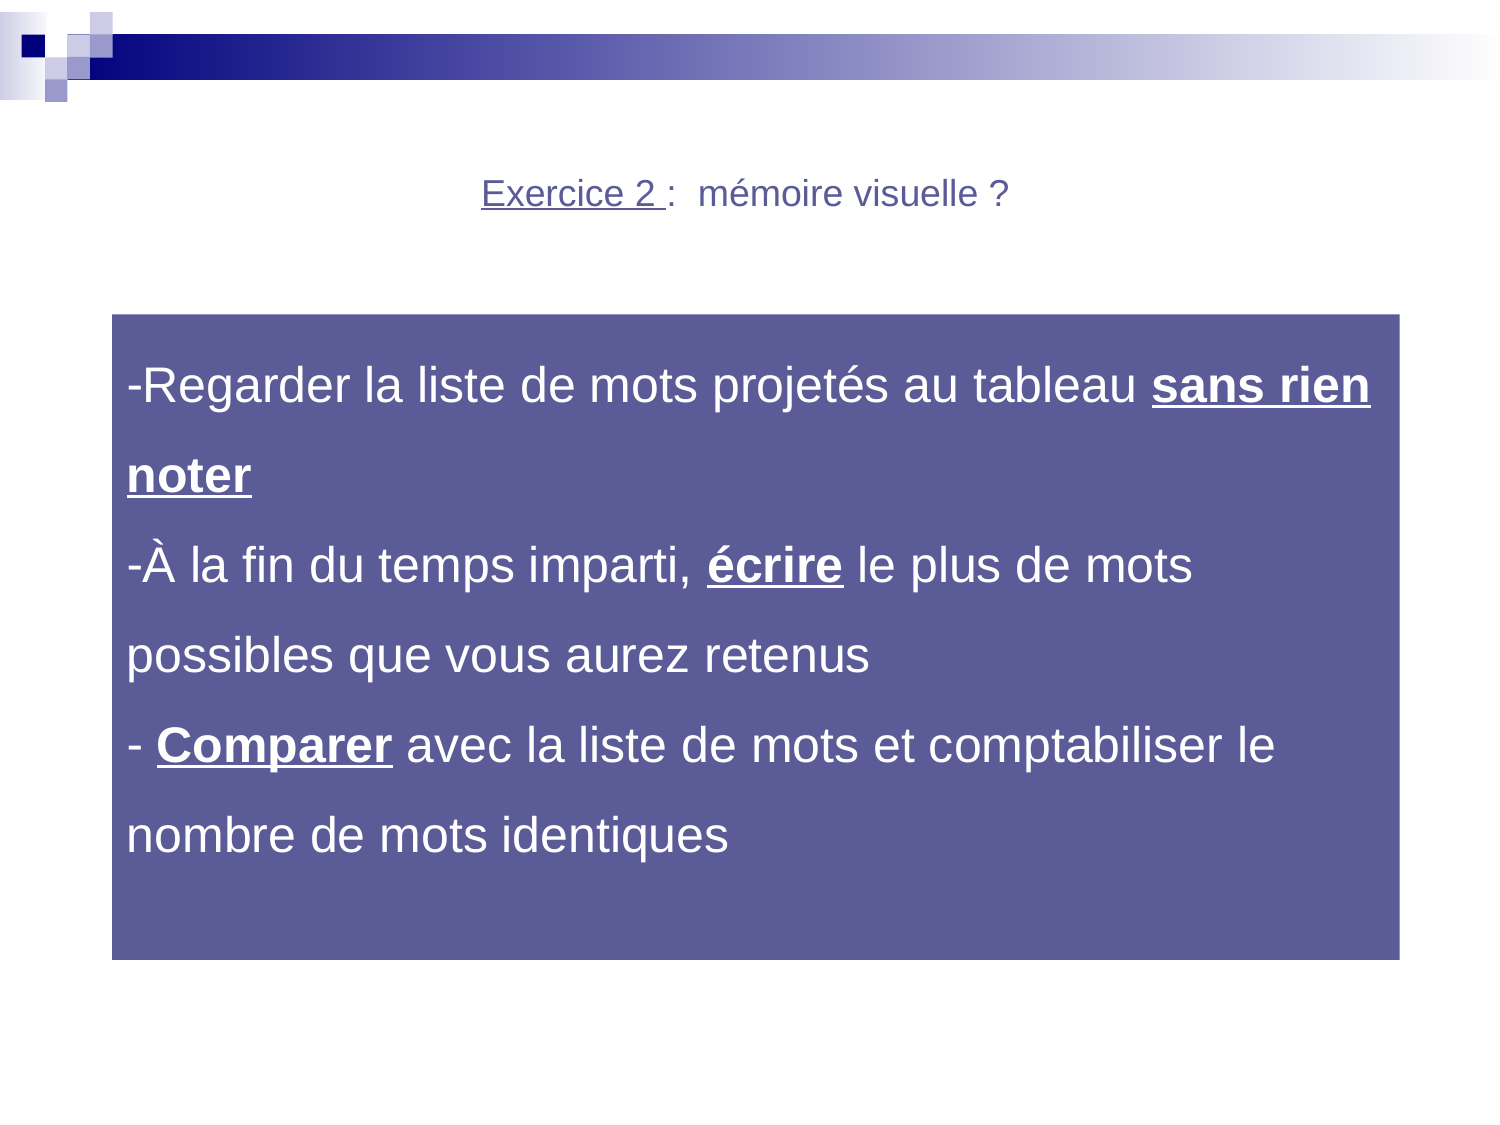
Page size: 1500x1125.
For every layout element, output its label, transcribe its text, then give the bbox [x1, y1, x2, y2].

text_box Regarder la liste de mots projetés au tableau sans rien noter À la fin du temps imparti, écrire le plus de mots possibles que vous aurez retenus Comparer avec la liste de mots et comptabiliser le nombre de mots identiques [112, 314, 1400, 960]
text_box Exercice 2 : mémoire visuelle ? [466, 160, 1025, 267]
